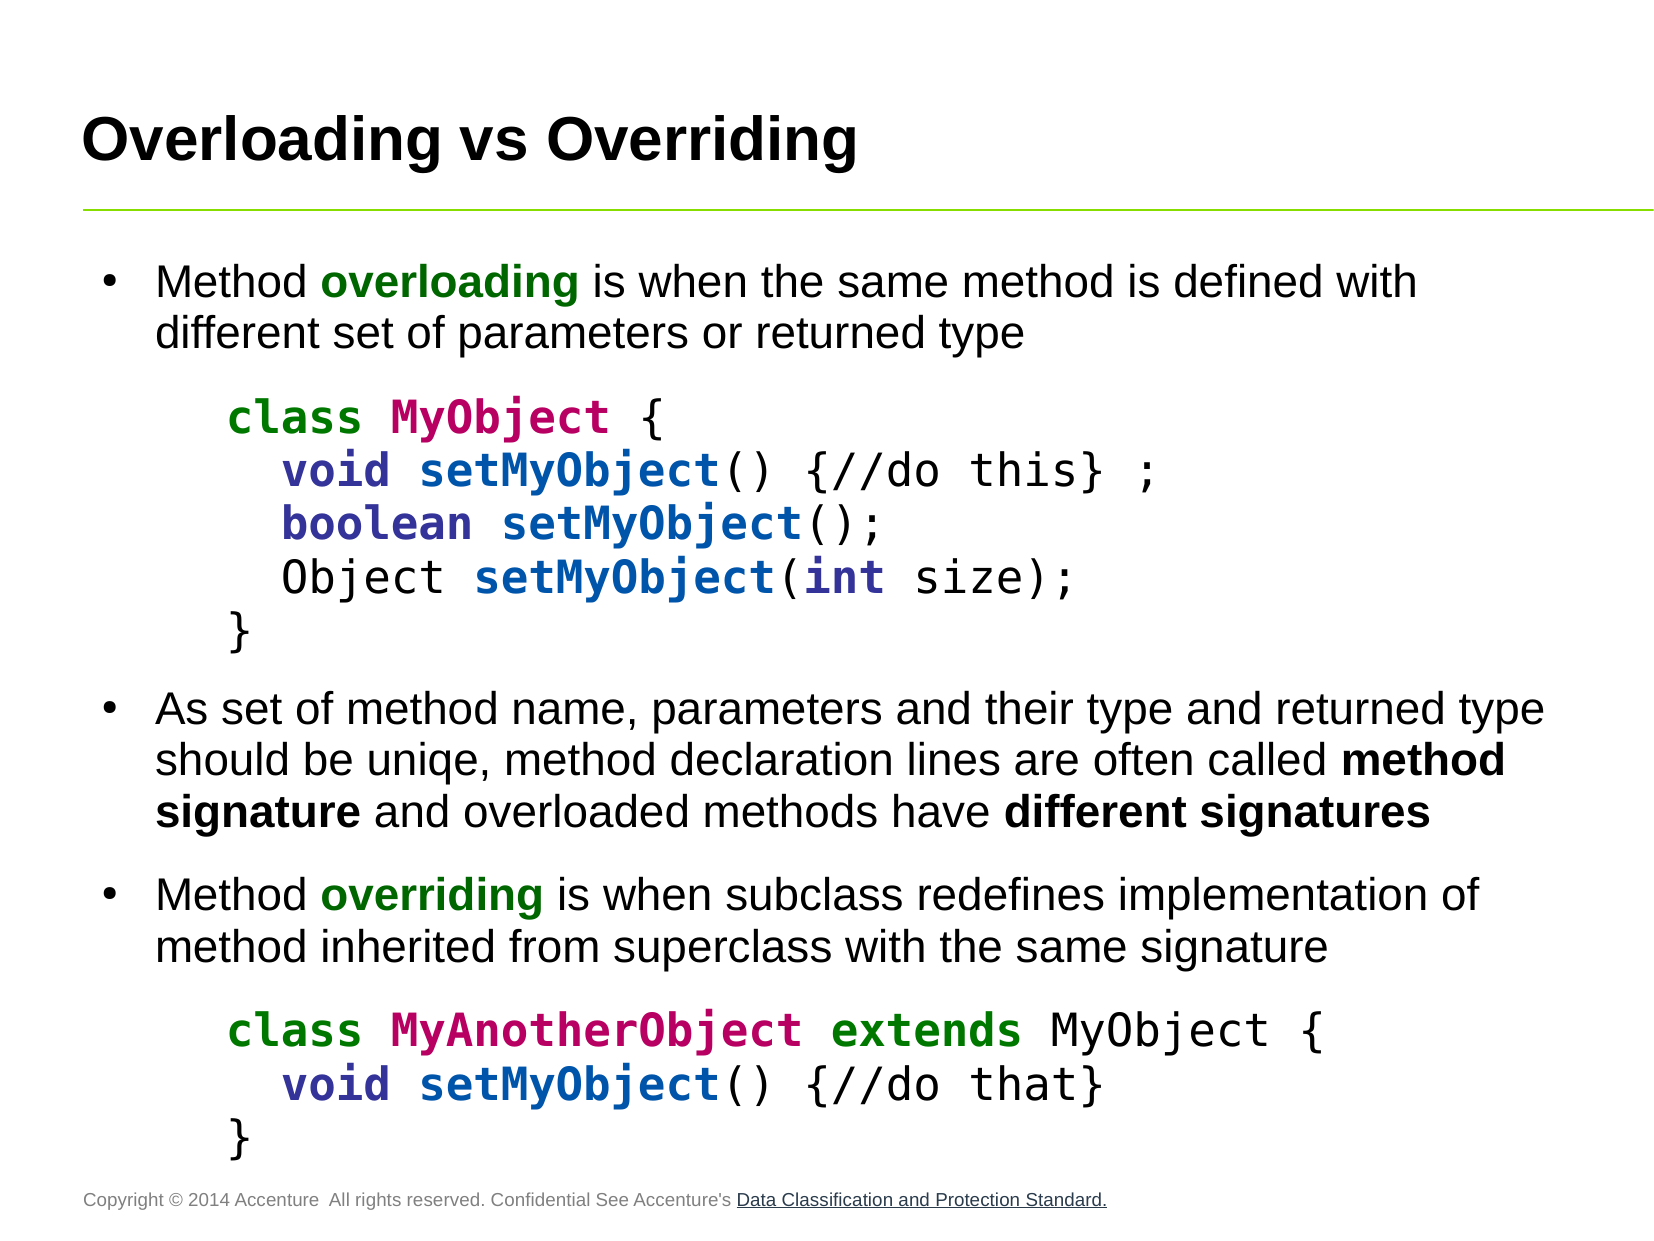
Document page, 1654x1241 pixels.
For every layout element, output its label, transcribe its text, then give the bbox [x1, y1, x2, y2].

title Overloading vs Overriding [81, 68, 1654, 211]
list Method overloading is when the same method is defined with different set of parameters or returned type class MyObject { void setMyObject() {//do this} ; boolean setMyObject(); Object setMyObject(int size); } As set of method name, parameters and their type and returned type should be uniqe, method declaration lines are often called method signature and overloaded methods have different signatures Method overriding is when subclass redefines implementation of method inherited from superclass with the same signature class MyAnotherObject extends MyObject { void setMyObject() {//do that} } [84, 255, 1573, 1166]
